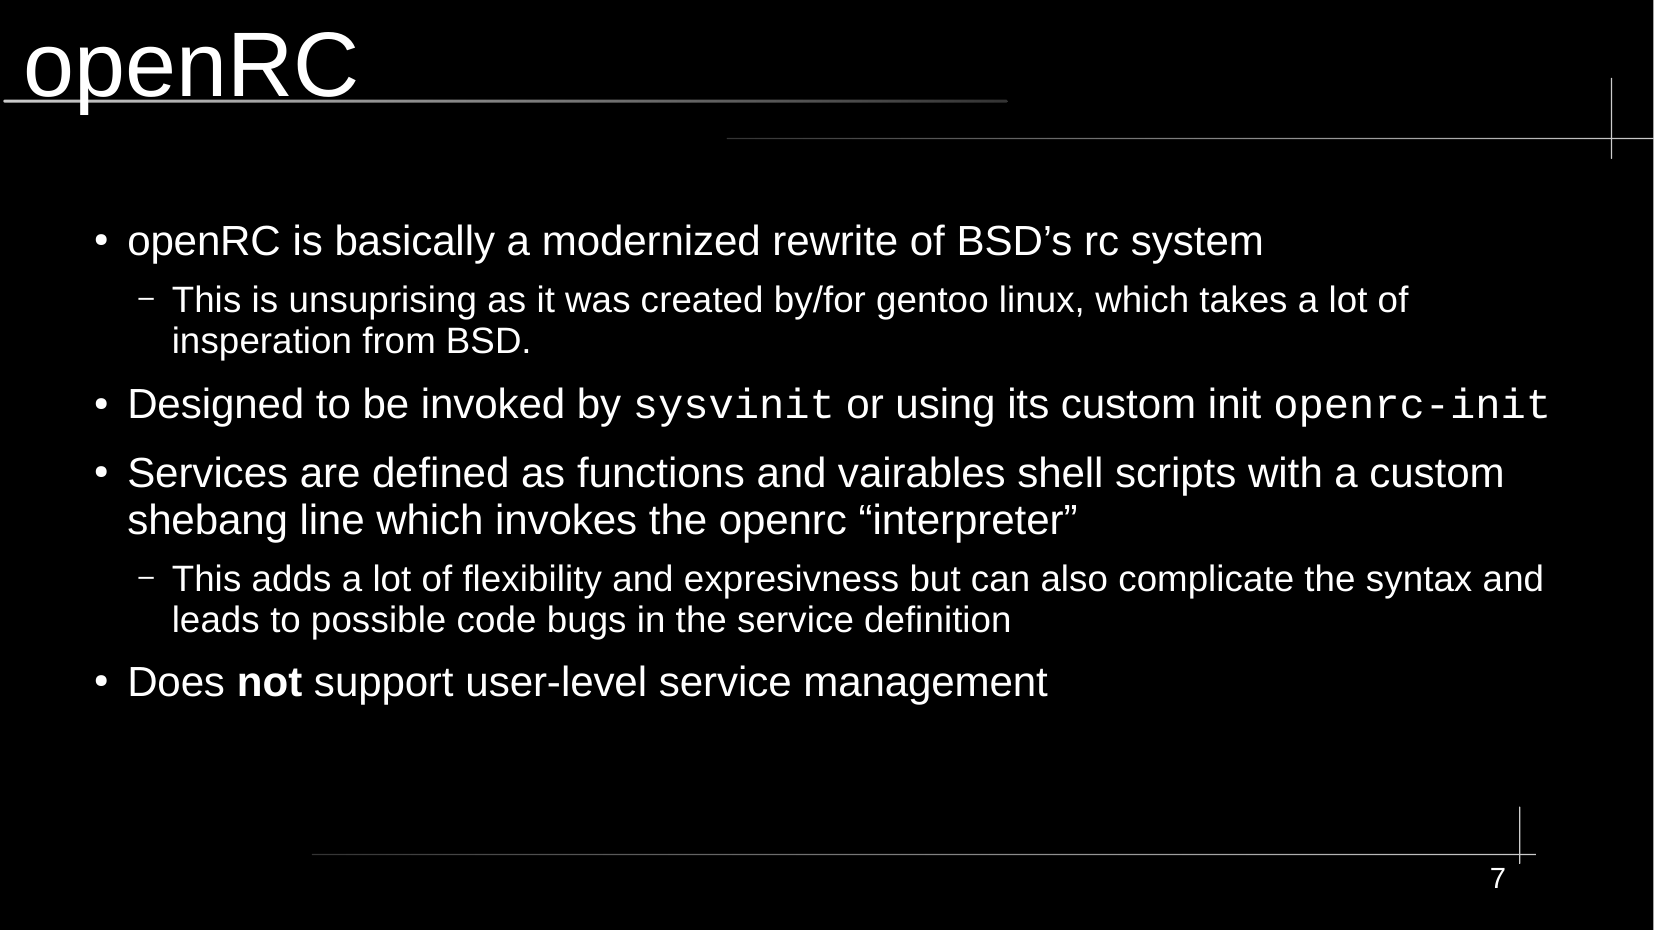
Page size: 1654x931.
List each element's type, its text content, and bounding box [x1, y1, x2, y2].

list openRC is basically a modernized rewrite of BSD’s rc system This is unsuprising as it was created by/for gentoo linux, which takes a lot of insperation from BSD. Designed to be invoked by sysvinit or using its custom init openrc-init Services are defined as functions and vairables shell scripts with a custom shebang line which invokes the openrc “interpreter” This adds a lot of flexibility and expresivness but can also complicate the syntax and leads to possible code bugs in the service definition Does not support user-level service management [82, 217, 1571, 758]
title openRC [23, 11, 1589, 119]
